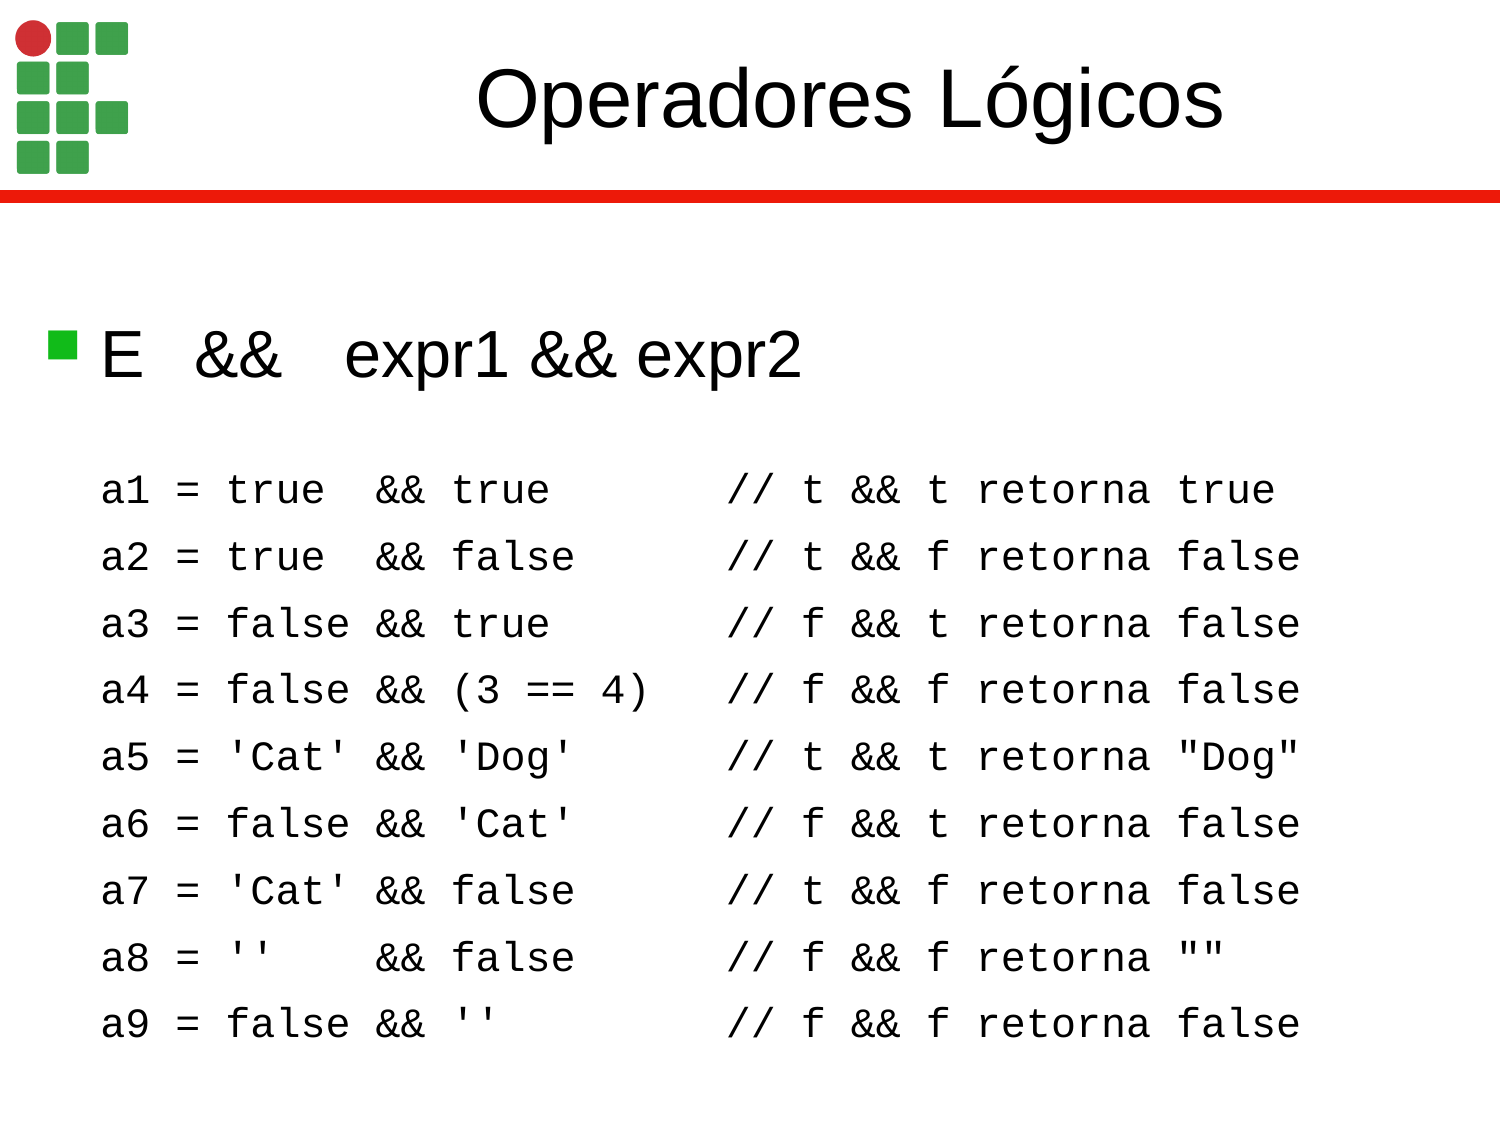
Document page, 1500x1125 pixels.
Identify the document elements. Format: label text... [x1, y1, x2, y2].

picture [14, 16, 130, 178]
title Operadores Lógicos [230, 0, 1471, 202]
list E && expr1 && expr2 a1 = true && true // t && t retorna true a2 = true && false // t && f retorna false a3 = false && true // f && t retorna false a4 = false && (3 == 4) // f && f retorna false a5 = 'Cat' && 'Dog' // t && t retorna "Dog" a6 = false && 'Cat' // f && t retorna false a7 = 'Cat' && false // t && f retorna false a8 = '' && false // f && f retorna "" a9 = false && '' // f && f retorna false [29, 207, 1471, 1087]
